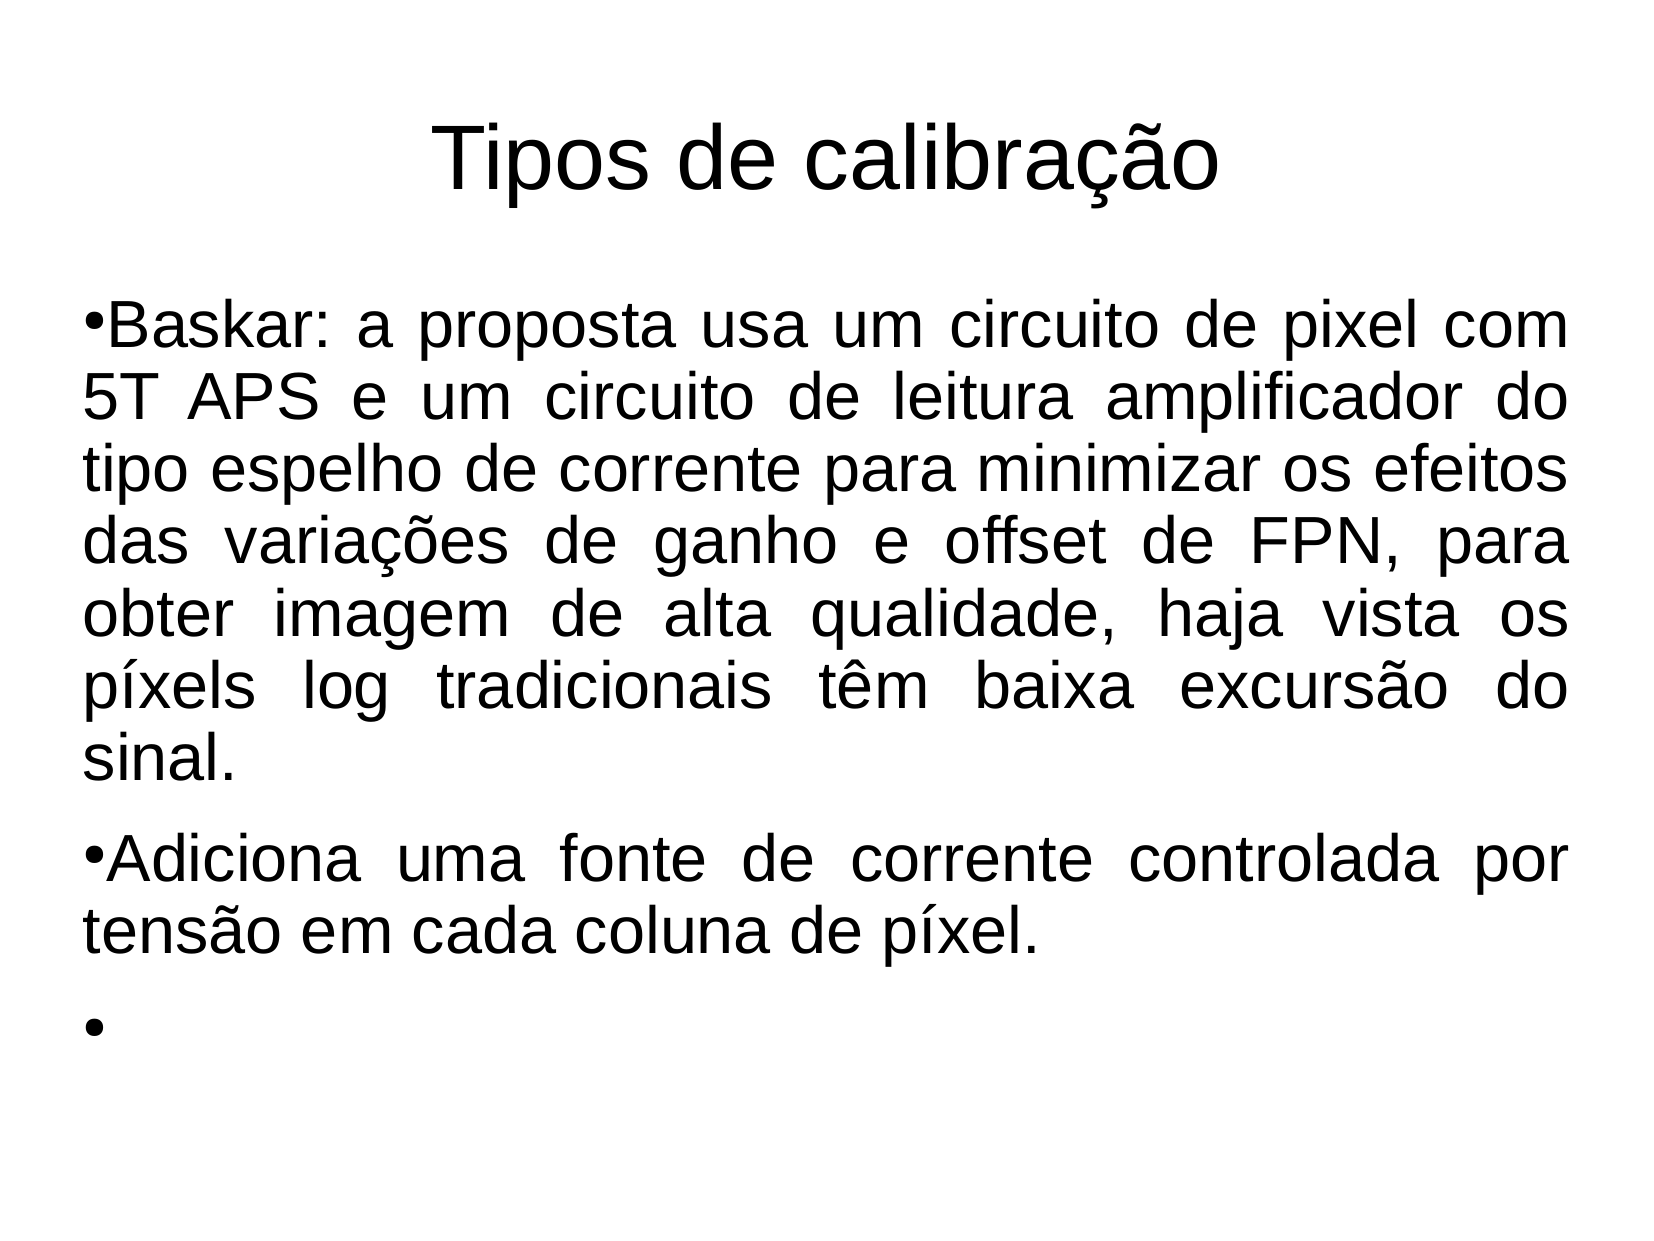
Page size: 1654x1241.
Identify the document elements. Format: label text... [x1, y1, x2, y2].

list Baskar: a proposta usa um circuito de pixel com 5T APS e um circuito de leitura amplificador do tipo espelho de corrente para minimizar os efeitos das variações de ganho e offset de FPN, para obter imagem de alta qualidade, haja vista os píxels log tradicionais têm baixa excursão do sinal. Adiciona uma fonte de corrente controlada por tensão em cada coluna de píxel. [82, 290, 1571, 1010]
title Tipos de calibração [82, 49, 1571, 257]
